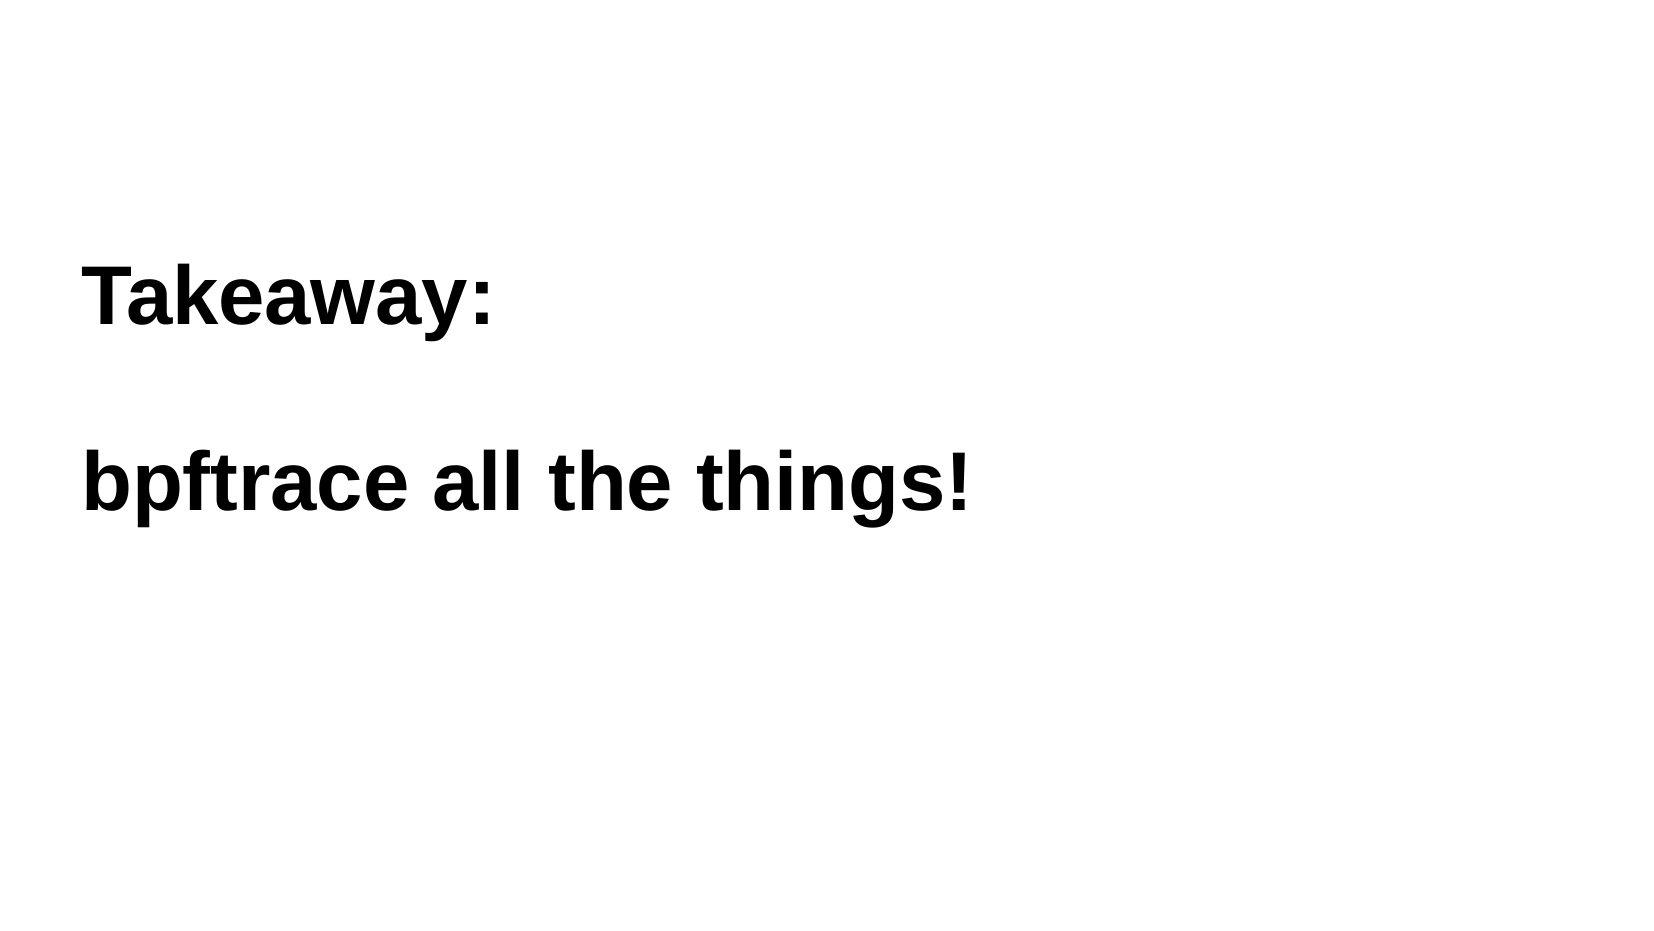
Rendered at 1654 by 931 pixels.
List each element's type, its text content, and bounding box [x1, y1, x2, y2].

title Takeaway: bpftrace all the things! [81, 229, 1570, 549]
